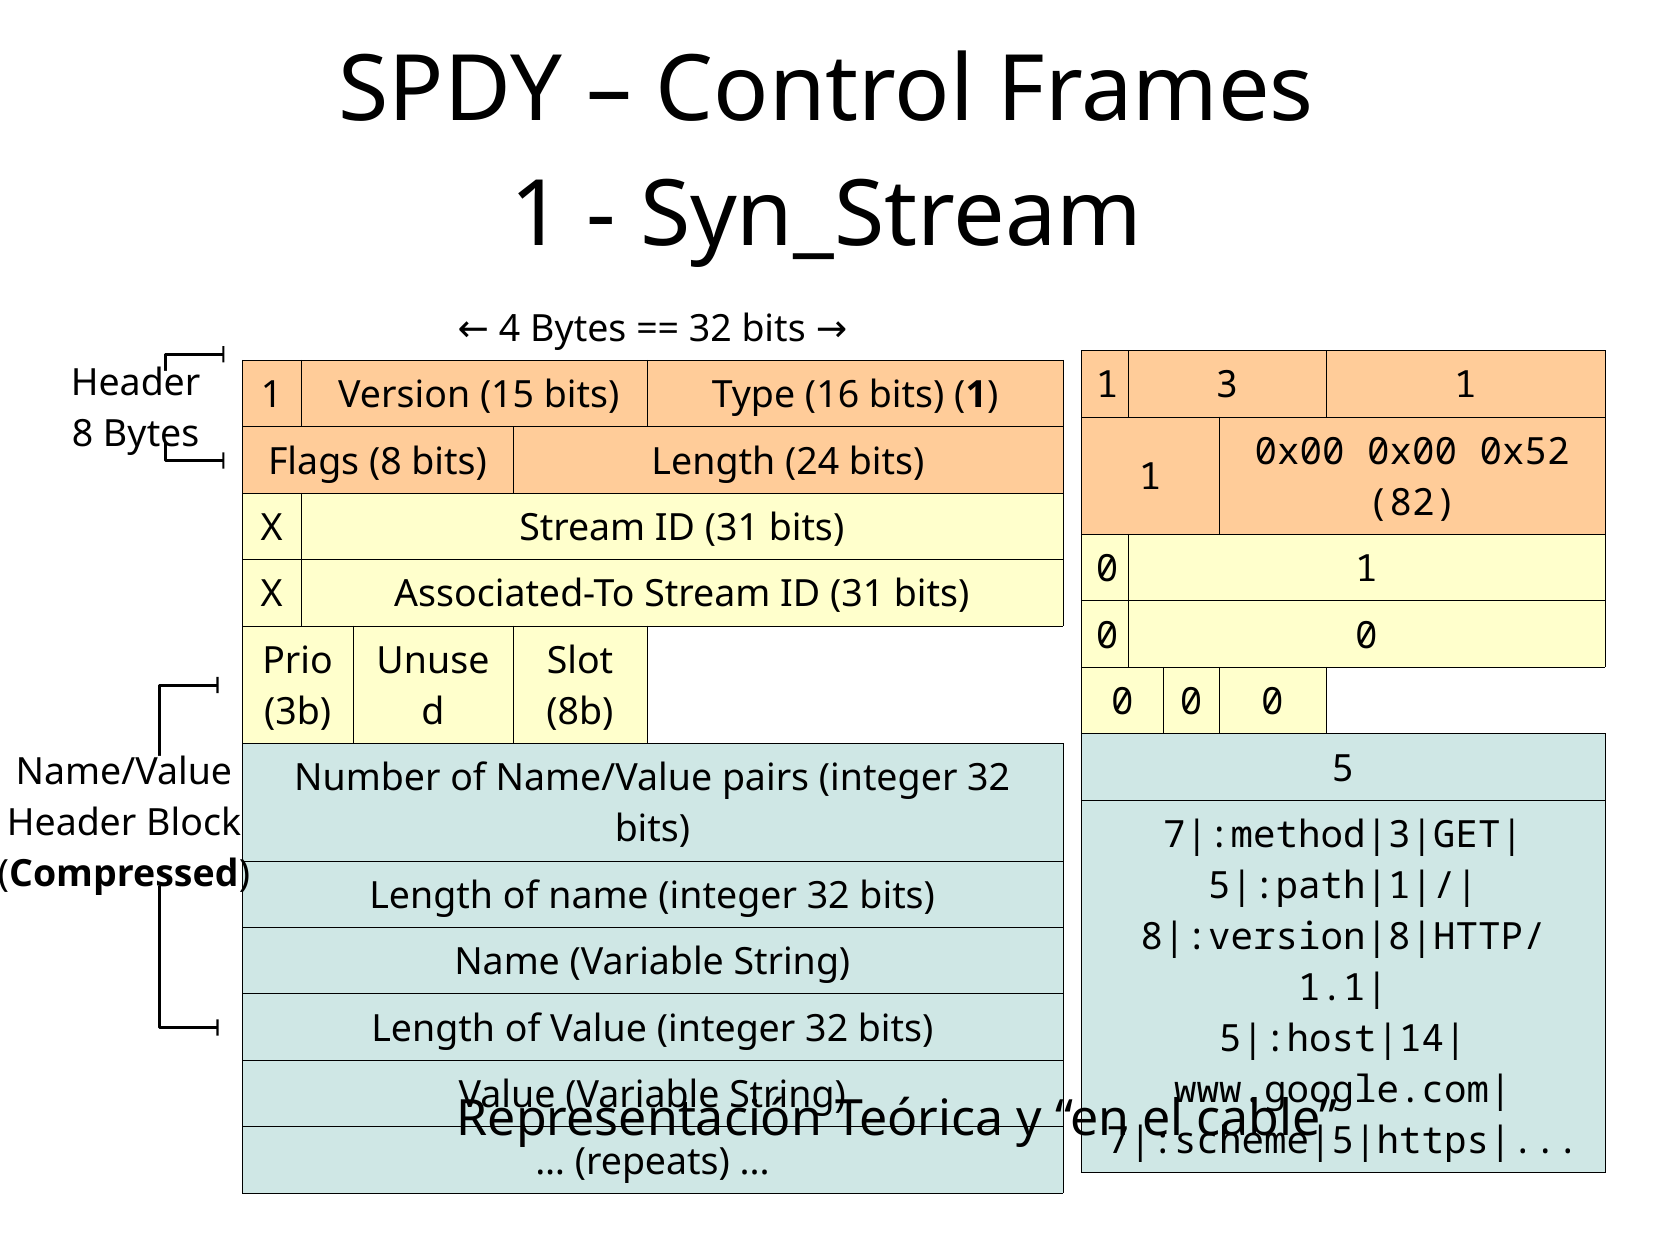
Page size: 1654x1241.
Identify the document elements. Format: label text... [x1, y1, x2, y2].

table_cell [1327, 668, 1605, 733]
table_header 1 [1082, 351, 1128, 417]
table_cell Value (Variable String) [243, 1061, 1063, 1126]
table_cell Unused [354, 627, 513, 743]
table_cell X [243, 560, 301, 626]
table_cell 0 [1082, 601, 1128, 667]
table_cell [648, 627, 1063, 743]
text_box Header 8 Bytes [64, 370, 207, 443]
table_header 1 [1327, 351, 1605, 417]
table_cell 7|:method|3|GET| 5|:path|1|/| 8|:version|8|HTTP/1.1| 5|:host|14|www.google.com| 7|:scheme|5|https|... [1082, 801, 1605, 1172]
table_cell 0 [1129, 601, 1605, 667]
title SPDY – Control Frames 1 - Syn_Stream [82, 43, 1571, 251]
table_cell 1 [1082, 418, 1219, 534]
table_cell 0x00 0x00 0x52 (82) [1220, 418, 1605, 534]
table_header ← 4 Bytes == 32 bits → [243, 294, 1063, 360]
table_cell Length of name (integer 32 bits) [243, 862, 1063, 927]
table_cell Version (15 bits) [302, 361, 647, 426]
table_cell 0 [1082, 668, 1163, 733]
table_cell 0 [1220, 668, 1326, 733]
table_header 3 [1129, 351, 1326, 417]
table_cell 0 [1164, 668, 1219, 733]
table_cell 0 [1082, 535, 1128, 600]
table_cell Prio (3b) [243, 627, 353, 743]
table_cell Name (Variable String) [243, 928, 1063, 993]
table_cell Flags (8 bits) [243, 427, 513, 493]
text_box Name/Value Header Block (Compressed) [11, 755, 237, 886]
table_cell Length (24 bits) [514, 427, 1063, 493]
table_cell Length of Value (integer 32 bits) [243, 994, 1063, 1060]
table_cell Type (16 bits) (1) [648, 361, 1063, 426]
text_box Representación Teórica y “en el cable” [295, 1074, 1501, 1146]
table_cell 5 [1082, 734, 1605, 800]
table_cell 1 [1129, 535, 1605, 600]
table_cell Slot (8b) [514, 627, 647, 743]
table_cell Stream ID (31 bits) [302, 494, 1063, 559]
table_cell Associated-To Stream ID (31 bits) [302, 560, 1063, 626]
table_cell X [243, 494, 301, 559]
table_cell Number of Name/Value pairs (integer 32 bits) [243, 744, 1063, 861]
table_cell … (repeats) ... [243, 1127, 1063, 1193]
table_cell 1 [243, 361, 301, 426]
